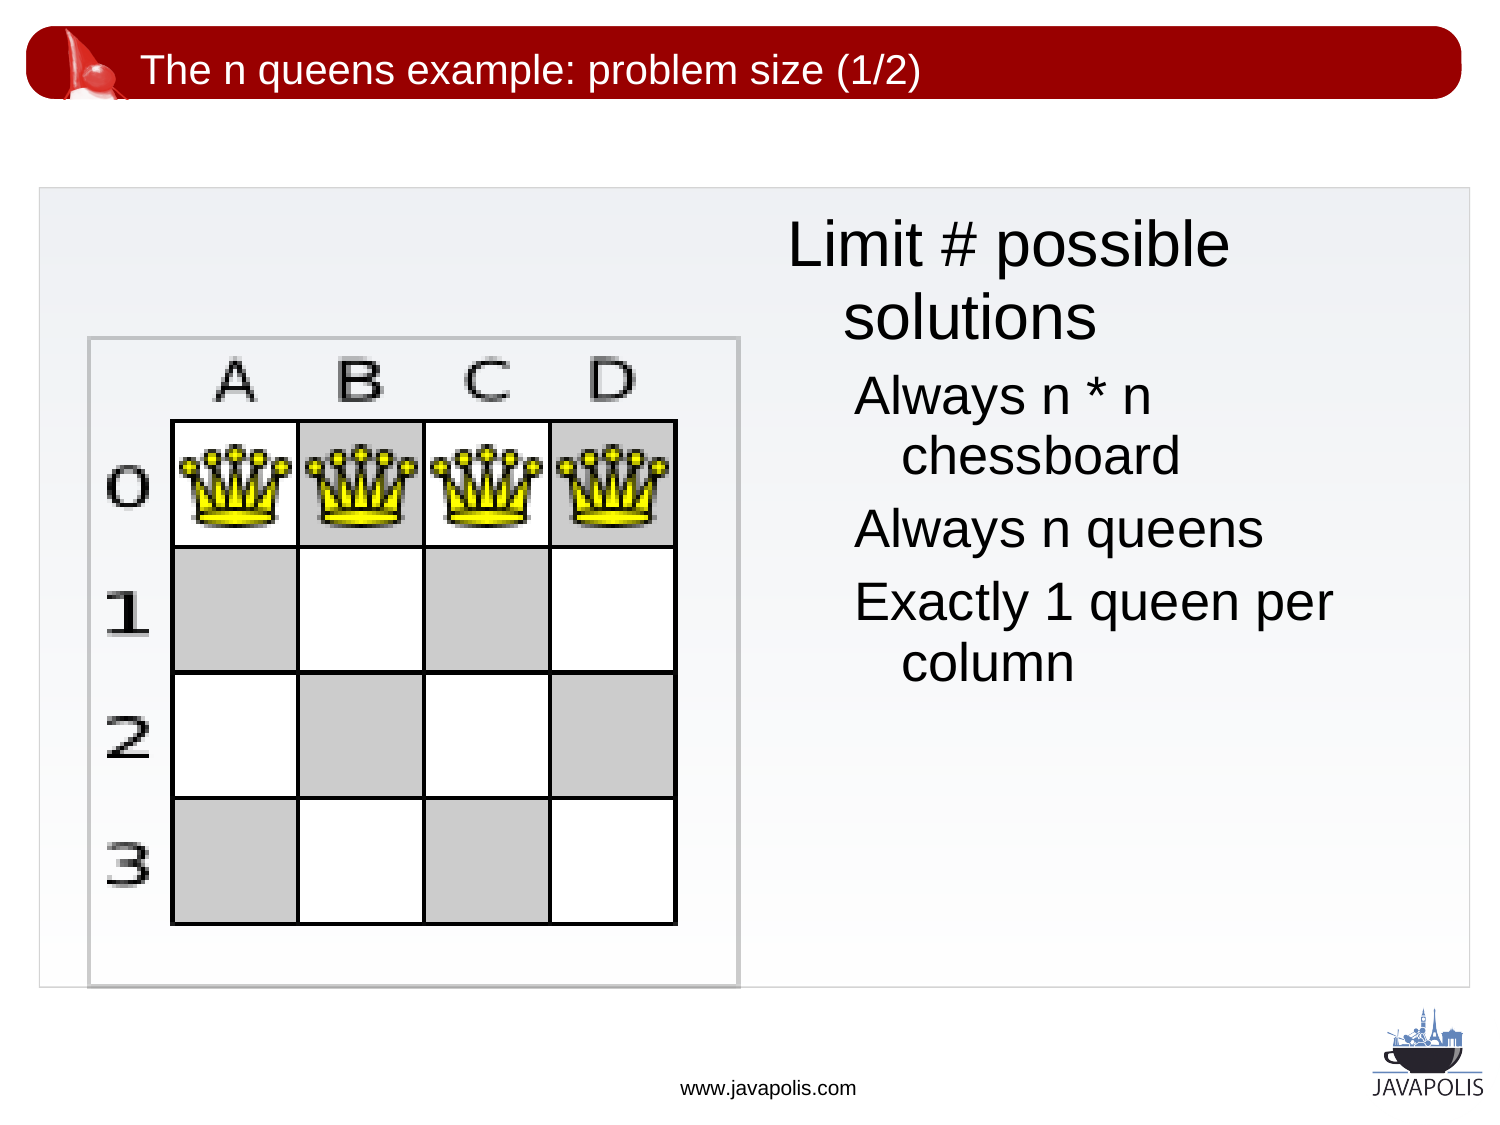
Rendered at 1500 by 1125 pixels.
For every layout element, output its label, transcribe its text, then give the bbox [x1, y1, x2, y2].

picture [87, 336, 741, 989]
picture [1426, 1006, 1500, 1125]
title The n queens example: problem size (1/2) [125, 0, 1450, 100]
list Limit # possible solutions Always n * n chessboard Always n queens Exactly 1 queen per column [772, 199, 1426, 1125]
picture [62, 28, 125, 100]
